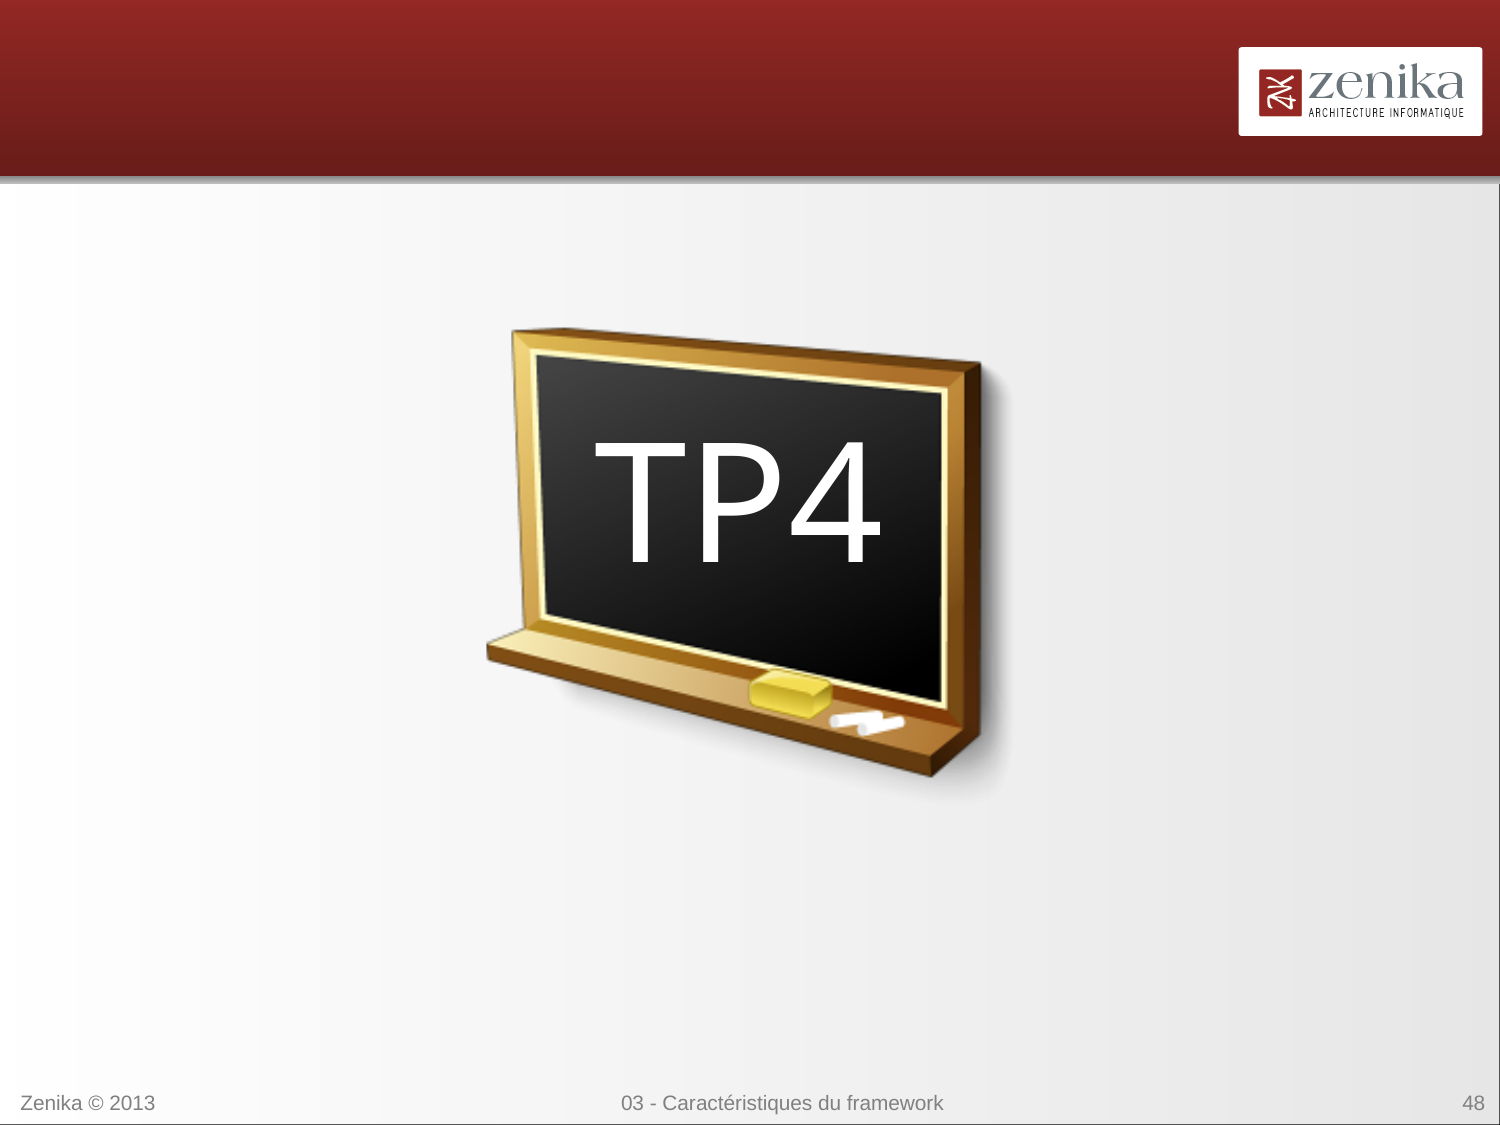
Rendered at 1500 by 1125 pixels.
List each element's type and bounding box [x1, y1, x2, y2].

picture [483, 295, 1017, 830]
picture [1257, 58, 1464, 125]
